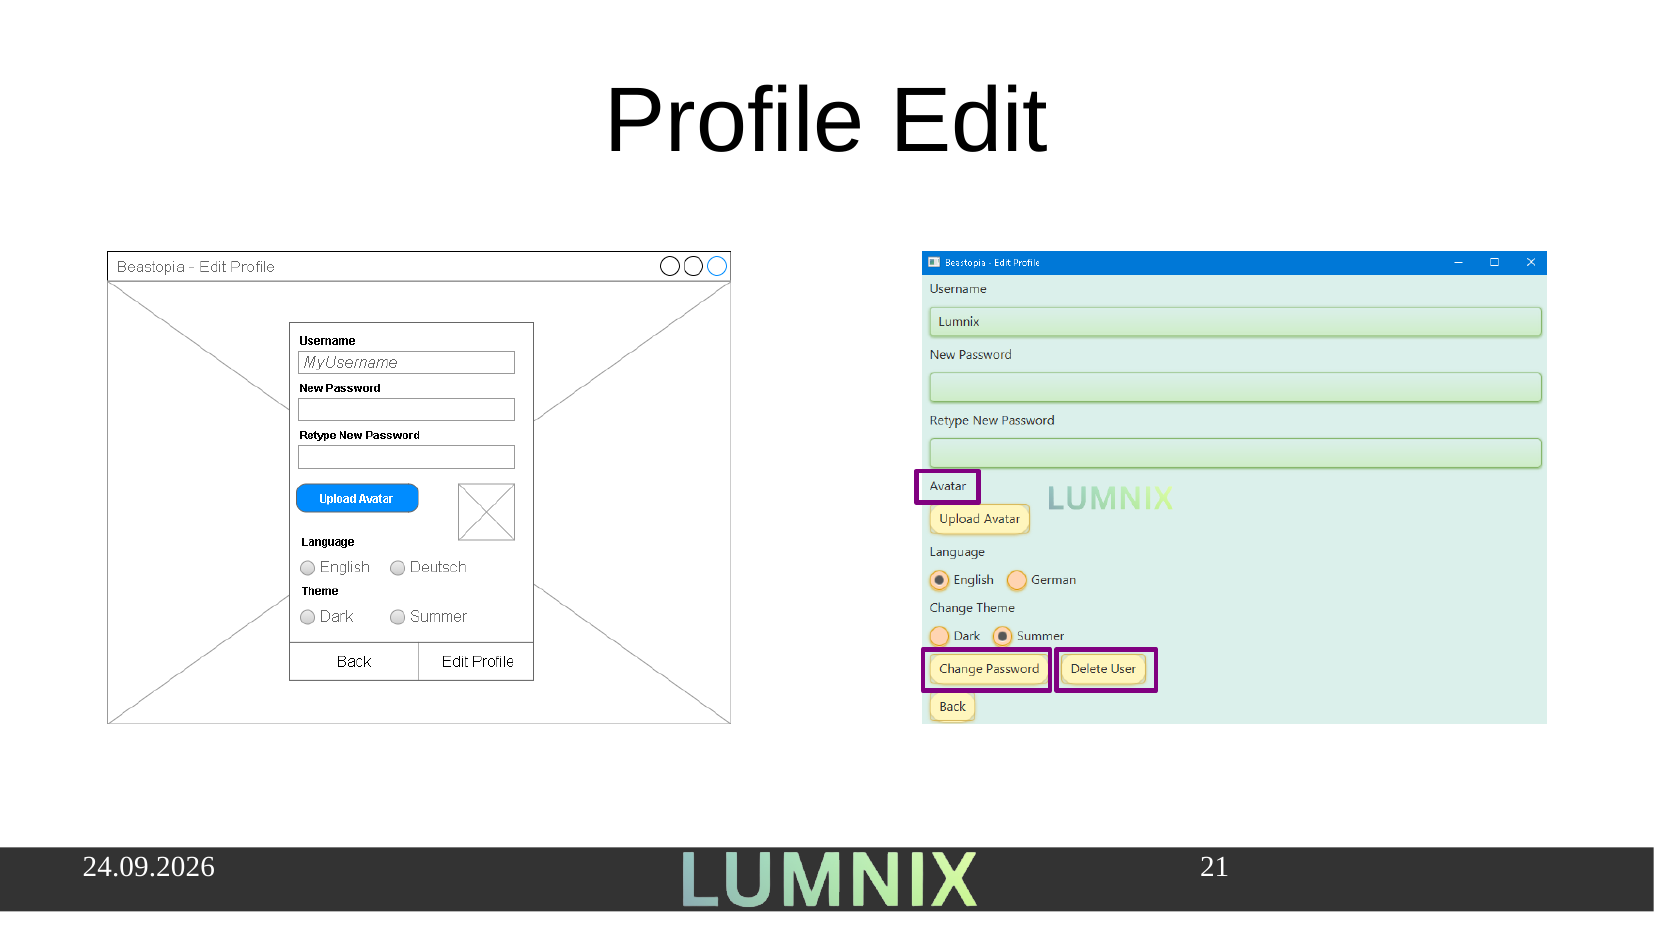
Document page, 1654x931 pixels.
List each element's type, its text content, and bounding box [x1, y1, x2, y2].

picture [922, 251, 1547, 724]
picture [925, 652, 1048, 688]
text_box [1200, 847, 1586, 912]
picture [922, 473, 976, 500]
text_box 23.05.2023 [82, 847, 468, 912]
title Profile Edit [82, 37, 1571, 193]
picture [107, 251, 731, 724]
